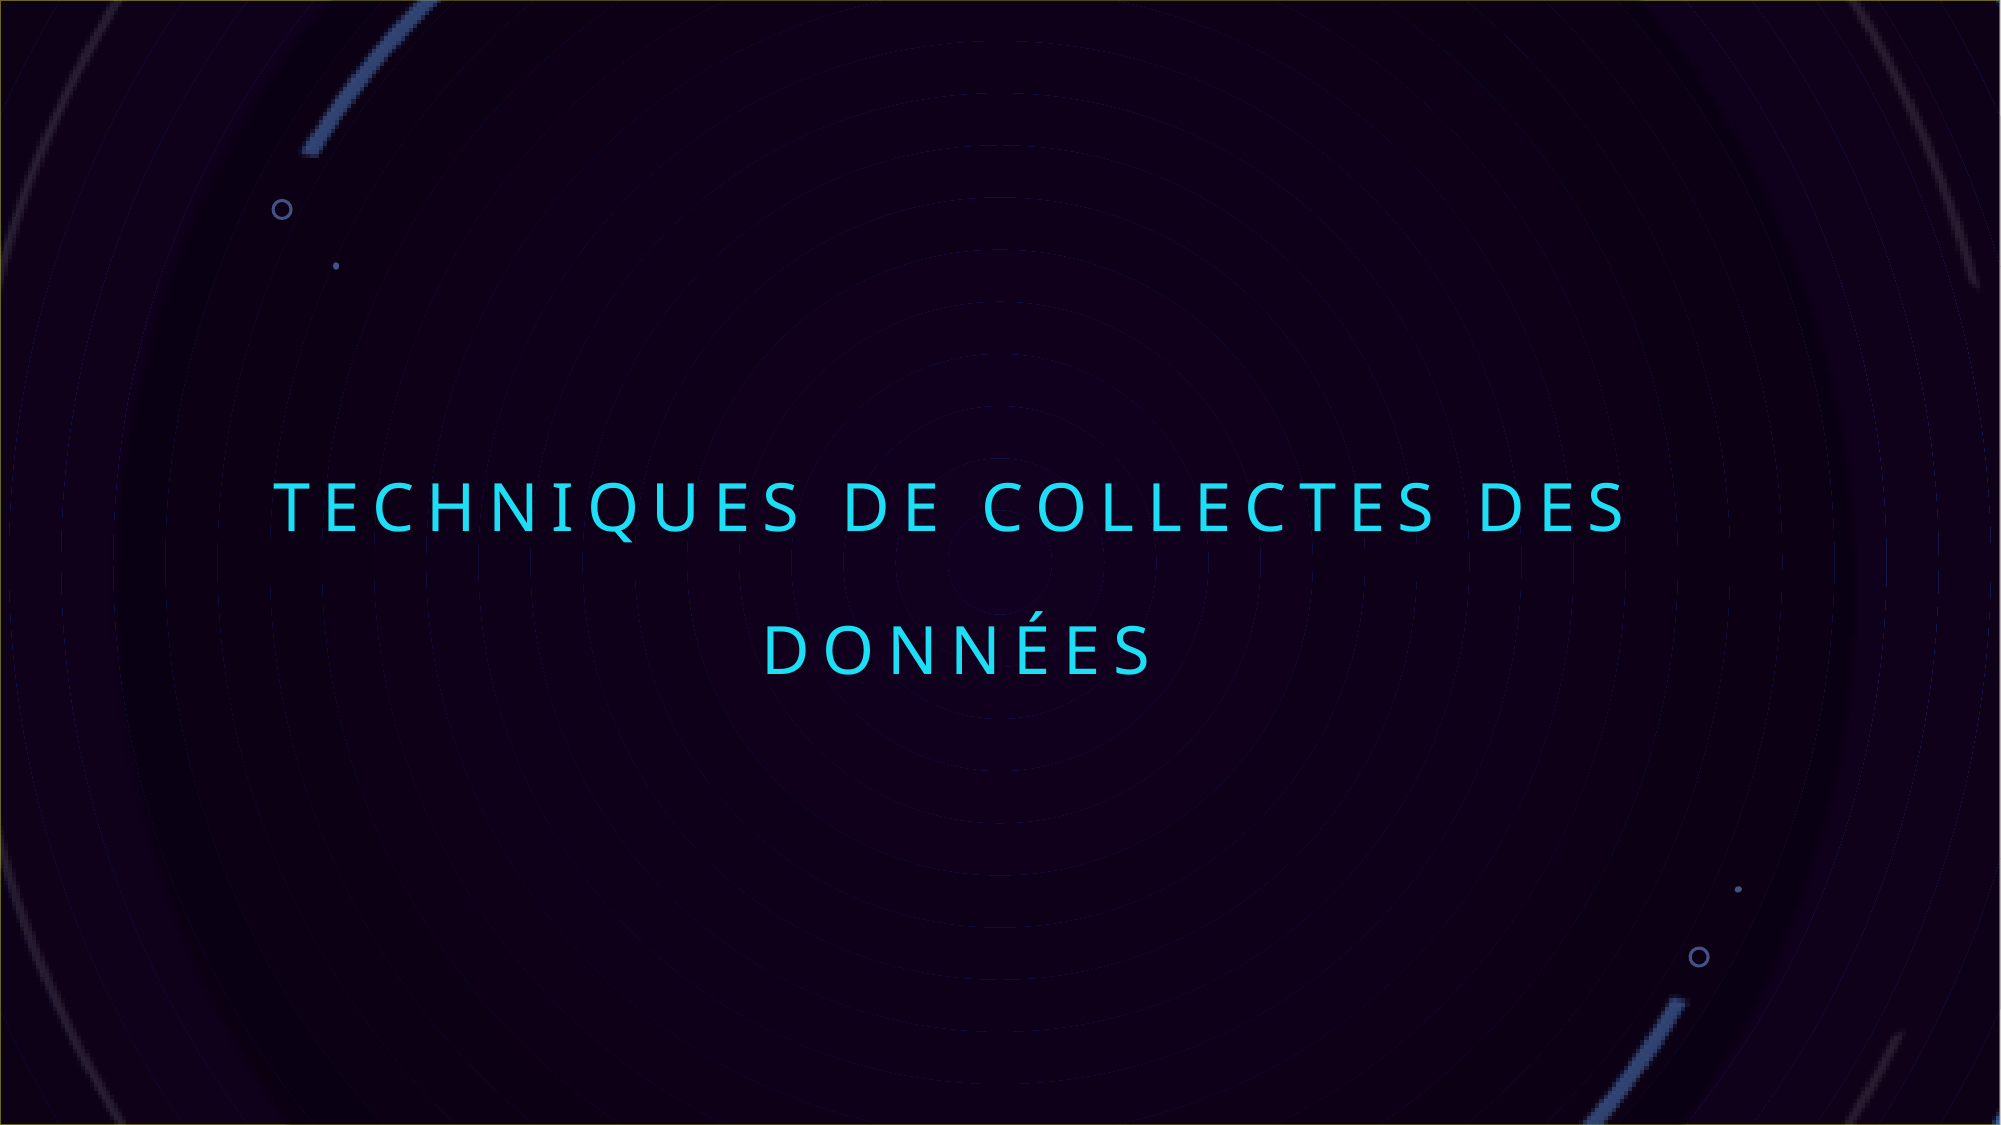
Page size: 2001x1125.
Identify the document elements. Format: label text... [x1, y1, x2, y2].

title Techniques de collectes des données [244, 43, 1667, 697]
